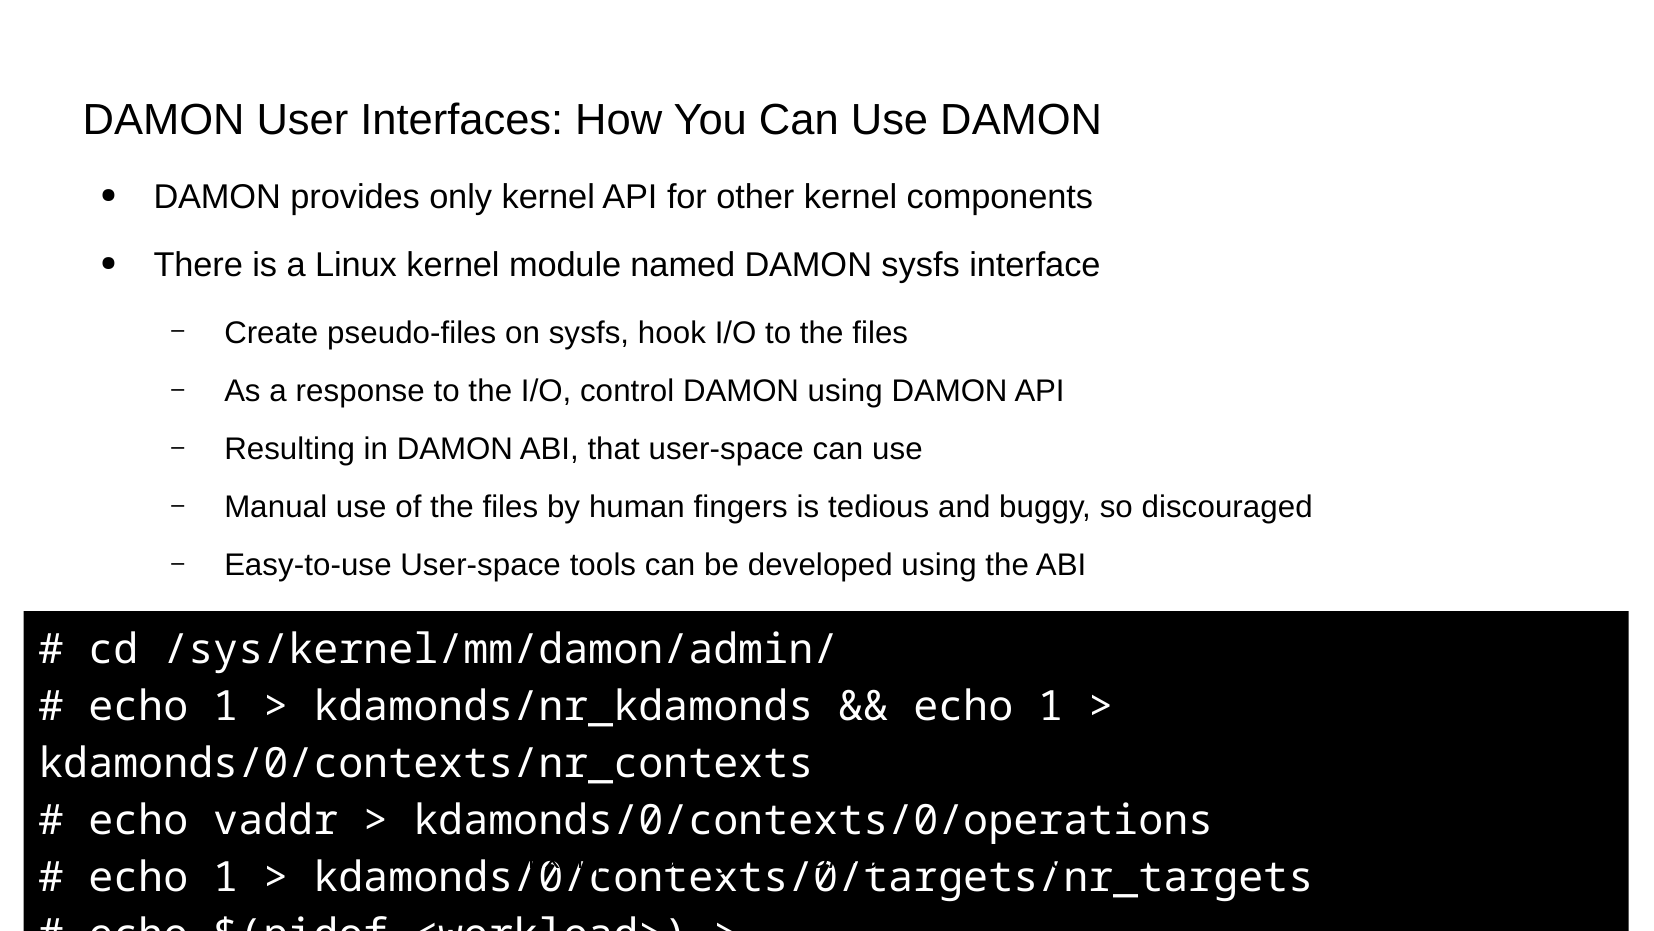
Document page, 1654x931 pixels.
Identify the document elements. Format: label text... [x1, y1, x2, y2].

list DAMON provides only kernel API for other kernel components There is a Linux kernel module named DAMON sysfs interface Create pseudo-files on sysfs, hook I/O to the files As a response to the I/O, control DAMON using DAMON API Resulting in DAMON ABI, that user-space can use Manual use of the files by human fingers is tedious and buggy, so discouraged Easy-to-use User-space tools can be developed using the ABI [82, 177, 1571, 611]
text_box # cd /sys/kernel/mm/damon/admin/ # echo 1 > kdamonds/nr_kdamonds && echo 1 > kdamonds/0/contexts/nr_contexts # echo vaddr > kdamonds/0/contexts/0/operations # echo 1 > kdamonds/0/contexts/0/targets/nr_targets # echo $(pidof <workload>) > kdamonds/0/contexts/0/targets/0/pid_target # echo on > kdamonds/0/state [23, 611, 1629, 877]
text_box Example usage of DAMON sysfs interface [165, 830, 1526, 874]
title DAMON User Interfaces: How You Can Use DAMON [82, 81, 1571, 157]
